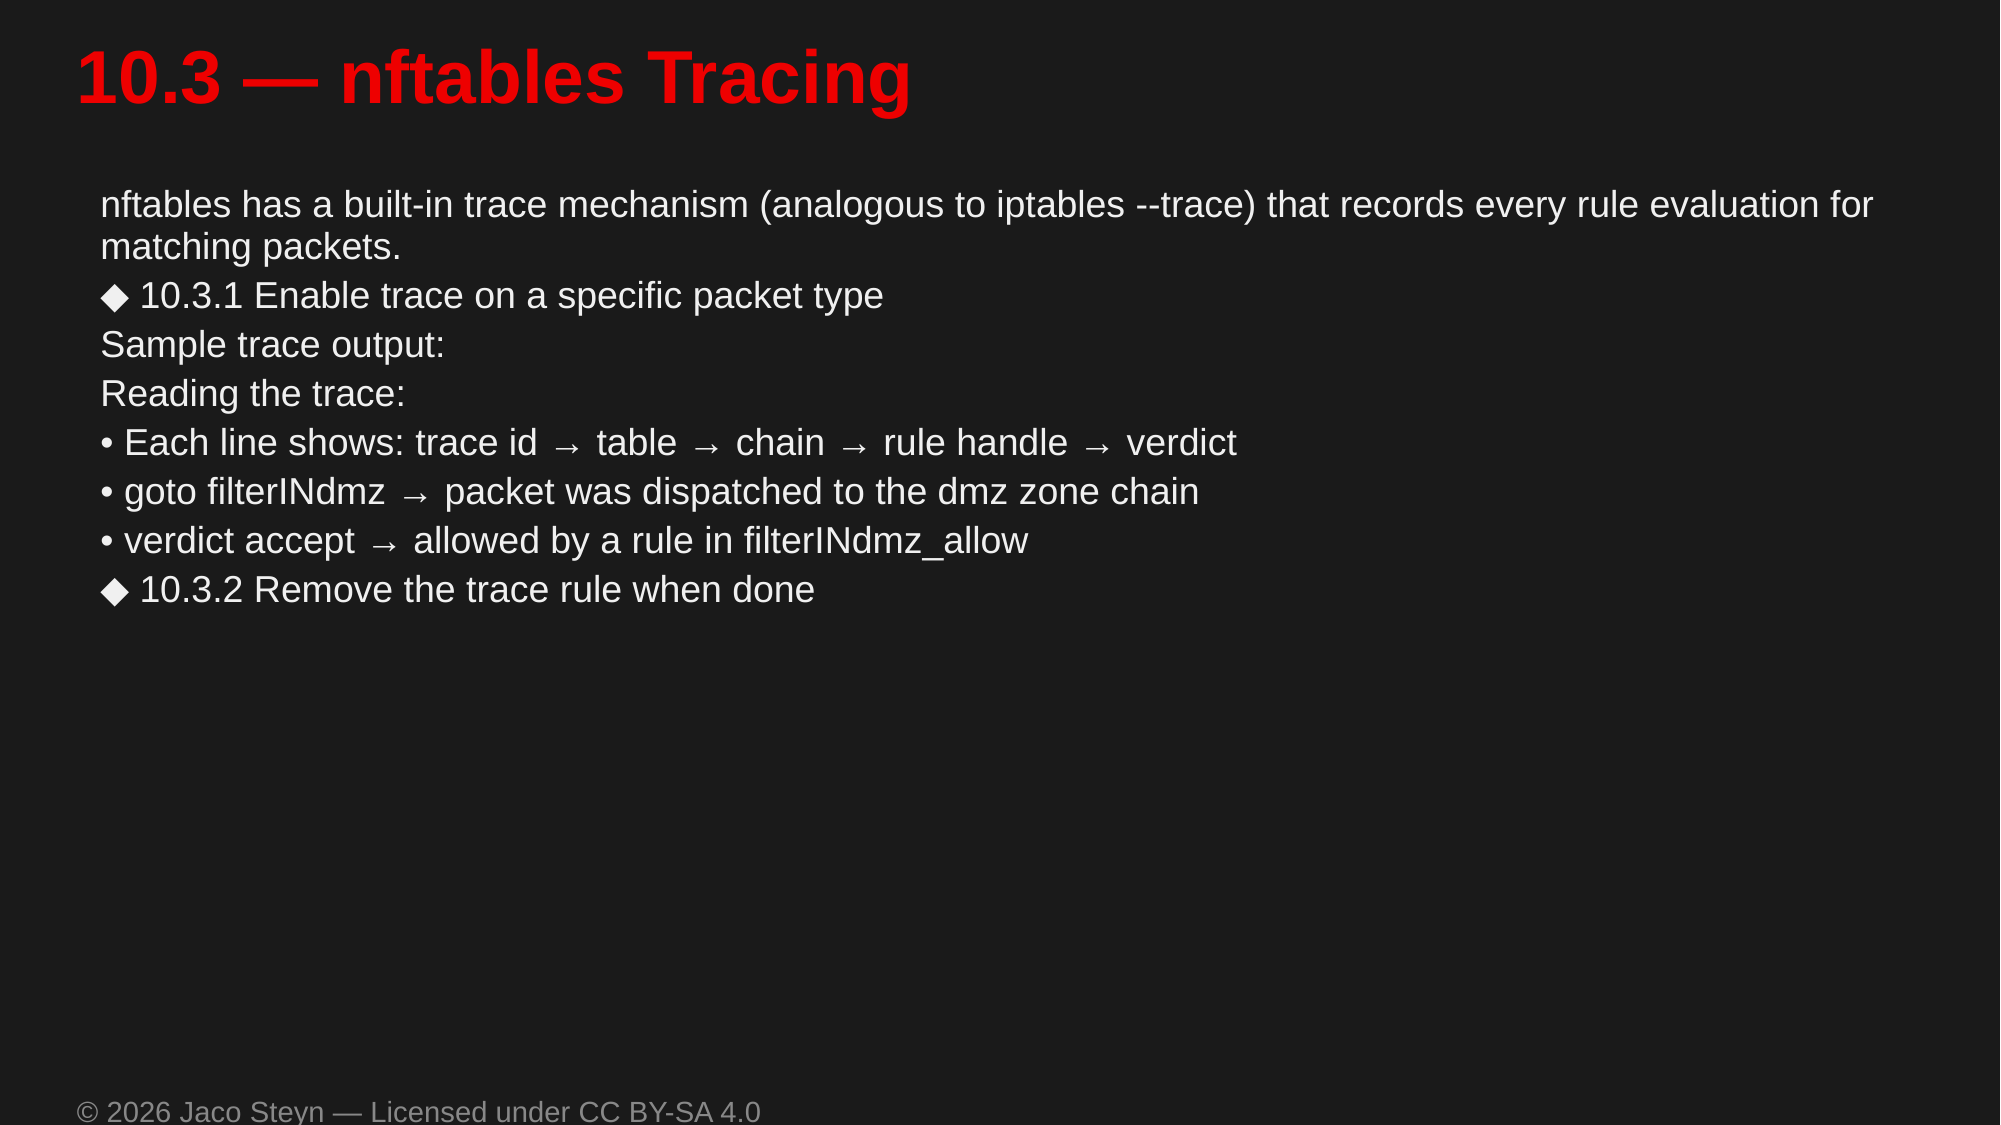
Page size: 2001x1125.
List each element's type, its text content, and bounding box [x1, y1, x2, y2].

text_box nftables has a built-in trace mechanism (analogous to iptables --trace) that records every rule evaluation for matching packets. ◆ 10.3.1 Enable trace on a specific packet type Sample trace output: Reading the trace: • Each line shows: trace id → table → chain → rule handle → verdict • goto filterINdmz → packet was dispatched to the dmz zone chain • verdict accept → allowed by a rule in filterINdmz_allow ◆ 10.3.2 Remove the trace rule when done [59, 171, 1942, 1083]
text_box © 2026 Jaco Steyn — Licensed under CC BY-SA 4.0 [59, 1083, 1942, 1120]
text_box 10.3 — nftables Tracing [59, 23, 1942, 154]
